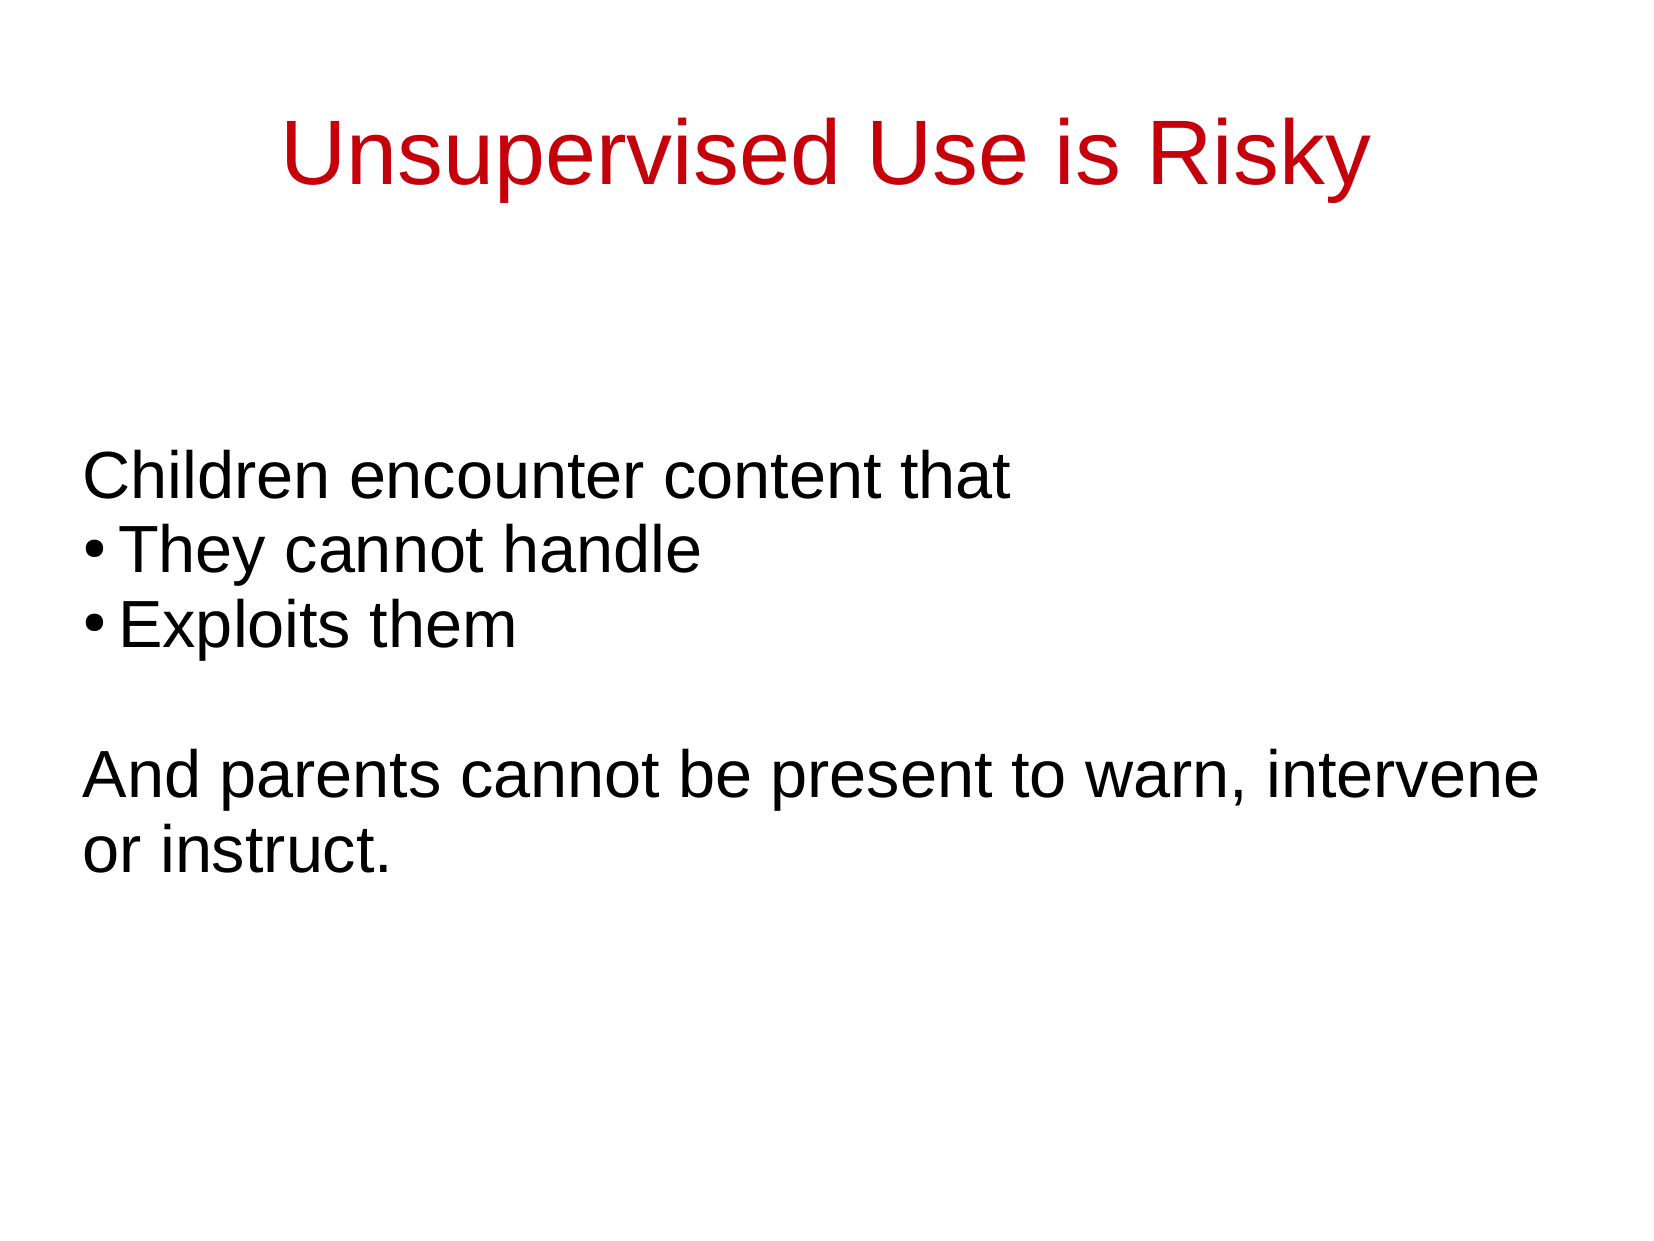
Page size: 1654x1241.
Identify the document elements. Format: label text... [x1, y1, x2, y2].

title Unsupervised Use is Risky [82, 49, 1571, 257]
subtitle Children encounter content that They cannot handle Exploits them And parents cannot be present to warn, intervene or instruct. [82, 290, 1571, 1109]
